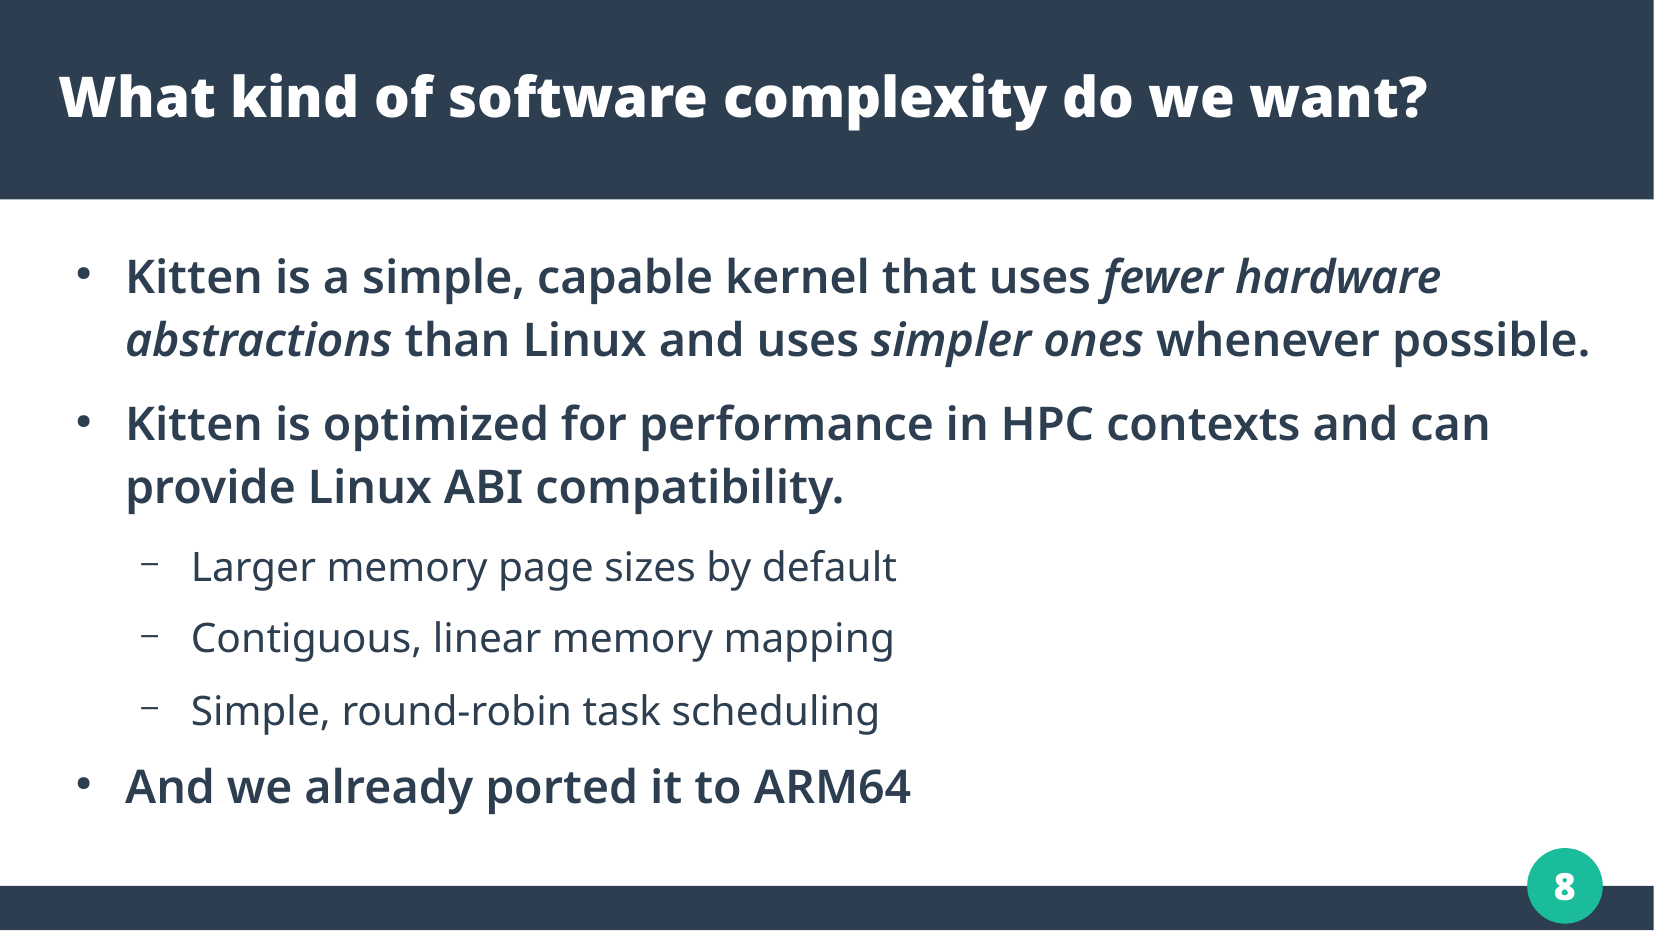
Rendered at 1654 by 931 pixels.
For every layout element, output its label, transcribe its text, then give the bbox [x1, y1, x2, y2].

title What kind of software complexity do we want? [59, 37, 1595, 156]
list Kitten is a simple, capable kernel that uses fewer hardware abstractions than Linux and uses simpler ones whenever possible. Kitten is optimized for performance in HPC contexts and can provide Linux ABI compatibility. Larger memory page sizes by default Contiguous, linear memory mapping Simple, round-robin task scheduling And we already ported it to ARM64 [59, 243, 1595, 864]
